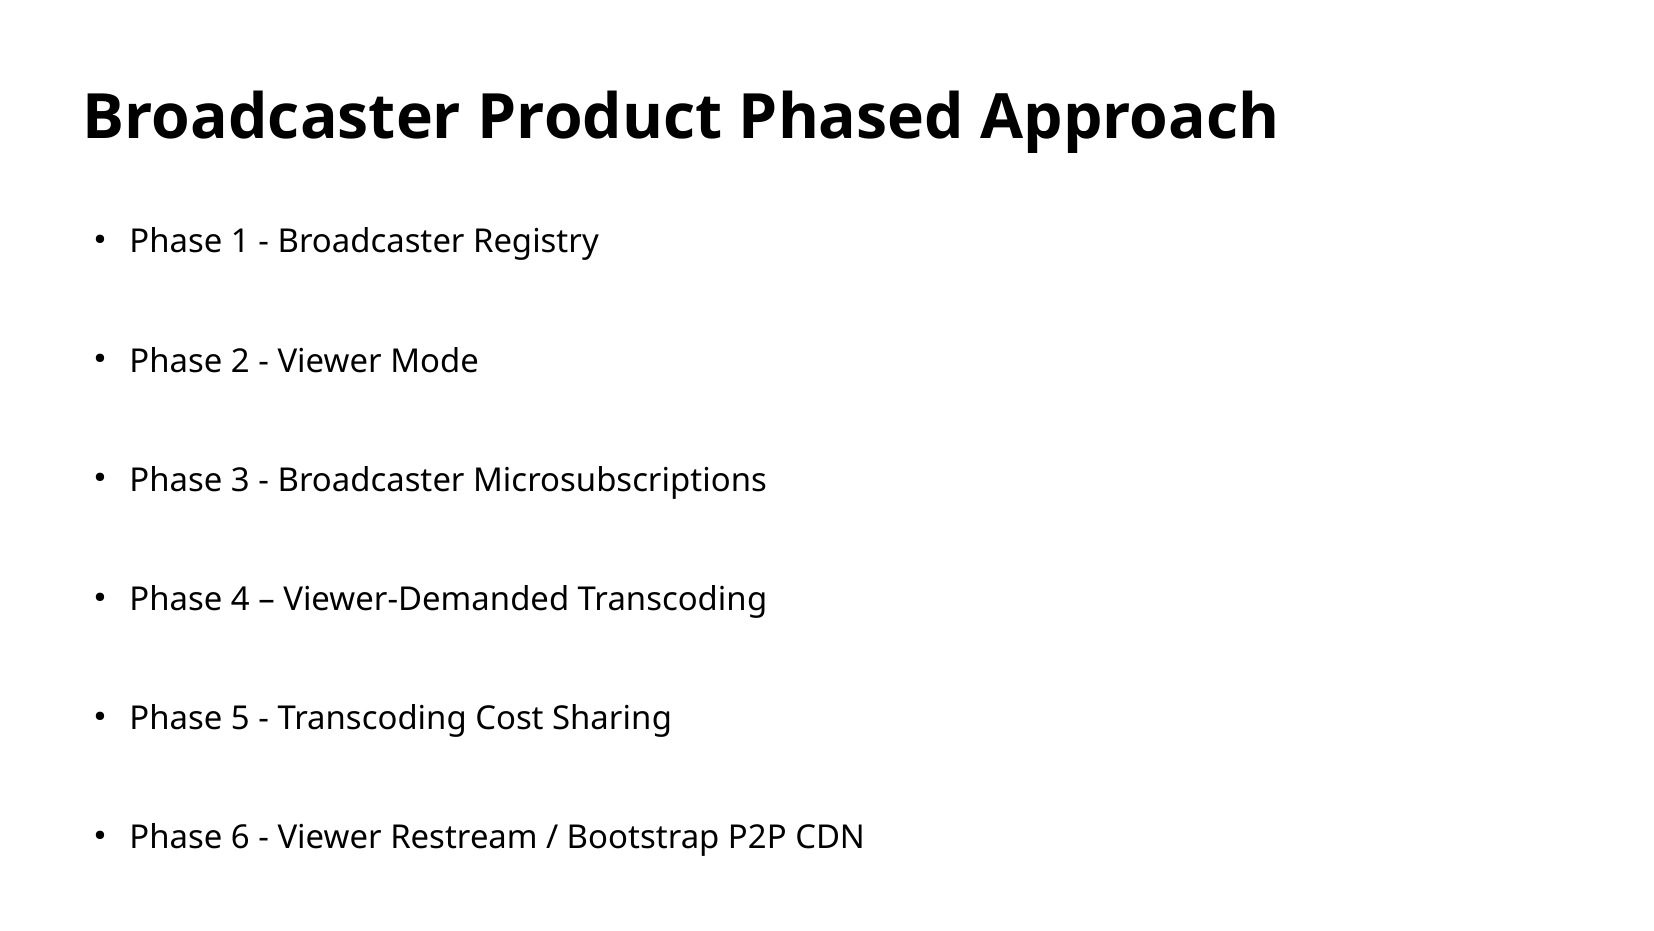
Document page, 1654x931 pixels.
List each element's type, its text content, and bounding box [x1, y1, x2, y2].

title Broadcaster Product Phased Approach [82, 37, 1571, 193]
list Phase 1 - Broadcaster Registry Phase 2 - Viewer Mode Phase 3 - Broadcaster Microsubscriptions Phase 4 – Viewer-Demanded Transcoding Phase 5 - Transcoding Cost Sharing Phase 6 - Viewer Restream / Bootstrap P2P CDN [82, 217, 1571, 863]
